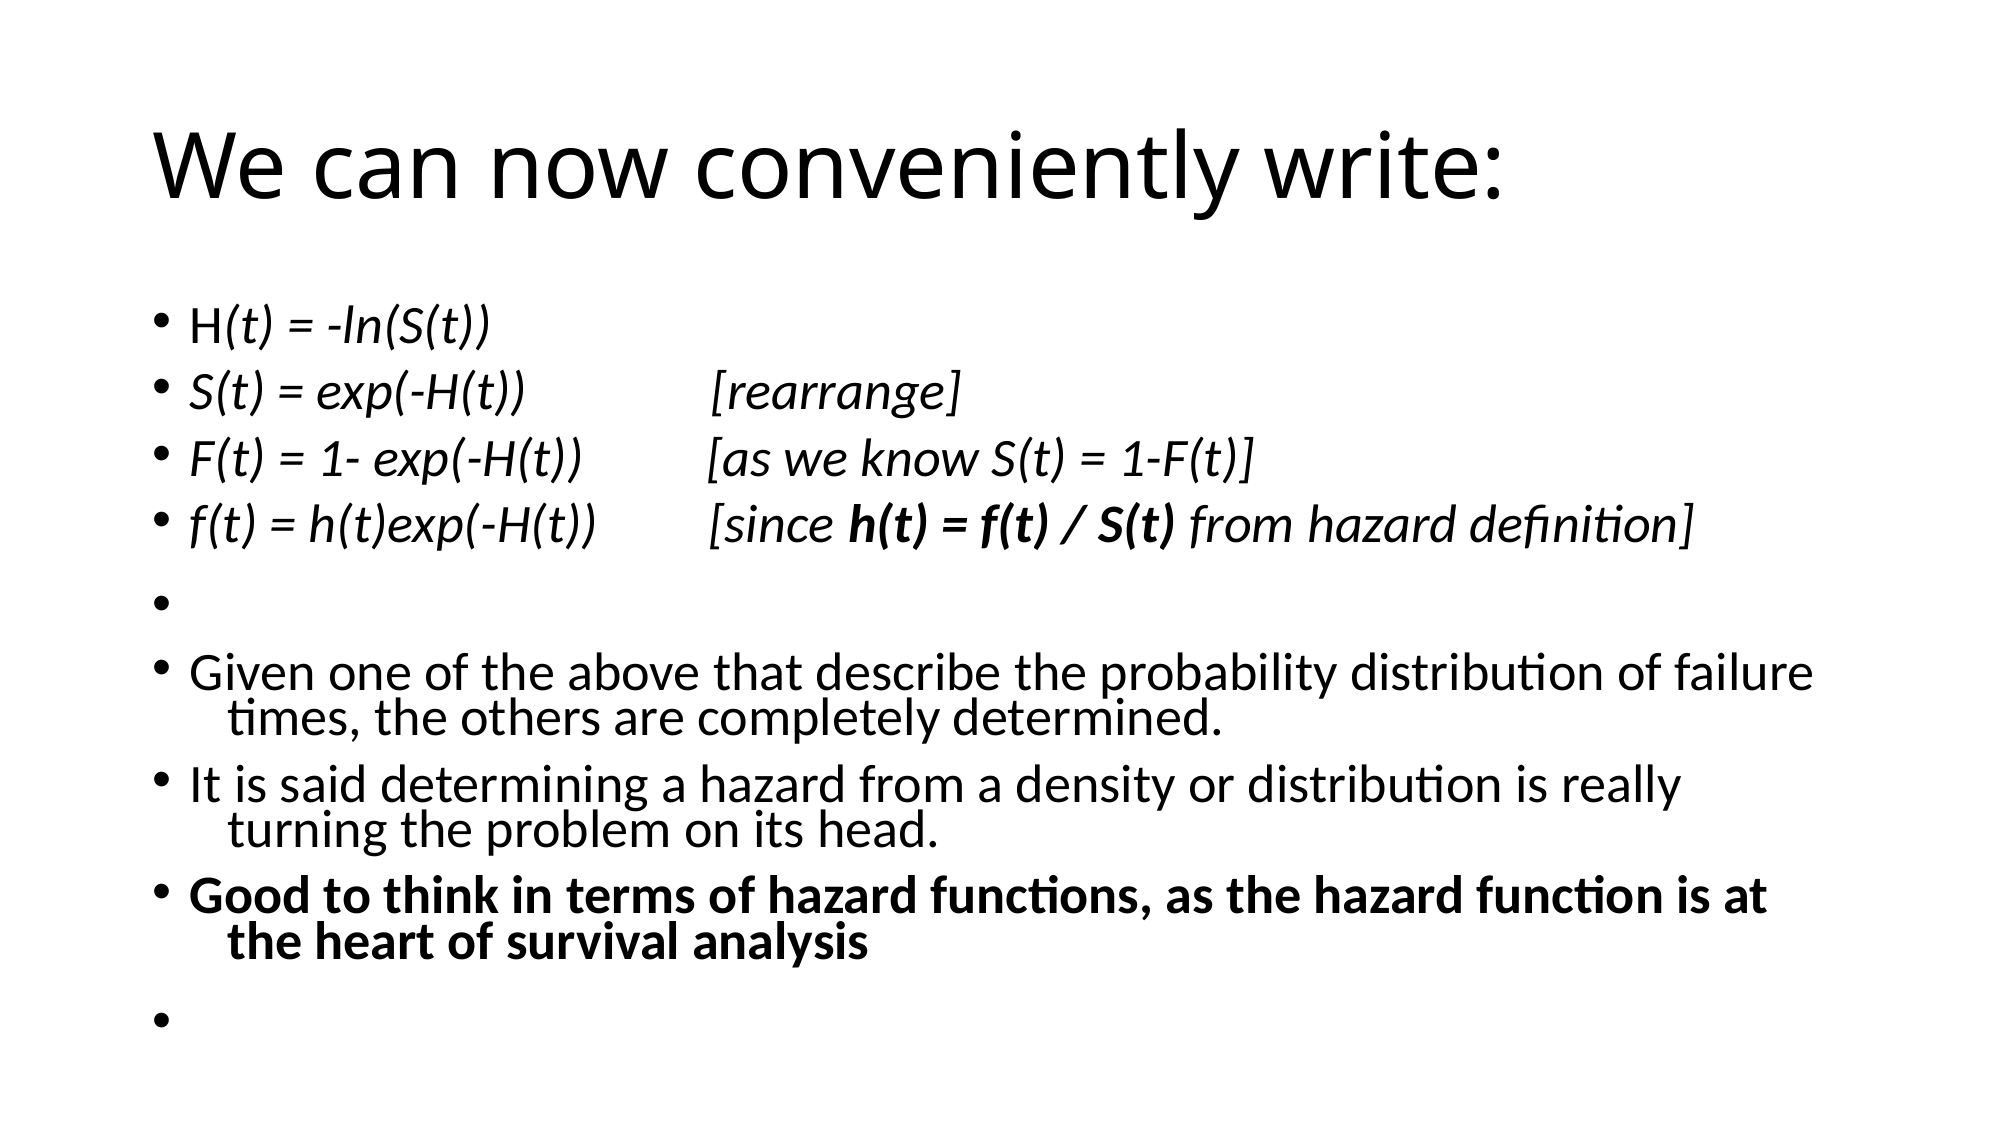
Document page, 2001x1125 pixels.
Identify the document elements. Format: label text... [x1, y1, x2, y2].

title We can now conveniently write: [137, 59, 1863, 278]
list H(t) = -ln(S(t)) S(t) = exp(-H(t)) [rearrange] F(t) = 1- exp(-H(t)) [as we know S(t) = 1-F(t)] f(t) = h(t)exp(-H(t)) [since h(t) = f(t) / S(t) from hazard definition] Given one of the above that describe the probability distribution of failure times, the others are completely determined. It is said determining a hazard from a density or distribution is really turning the problem on its head. Good to think in terms of hazard functions, as the hazard function is at the heart of survival analysis [137, 299, 1863, 1014]
